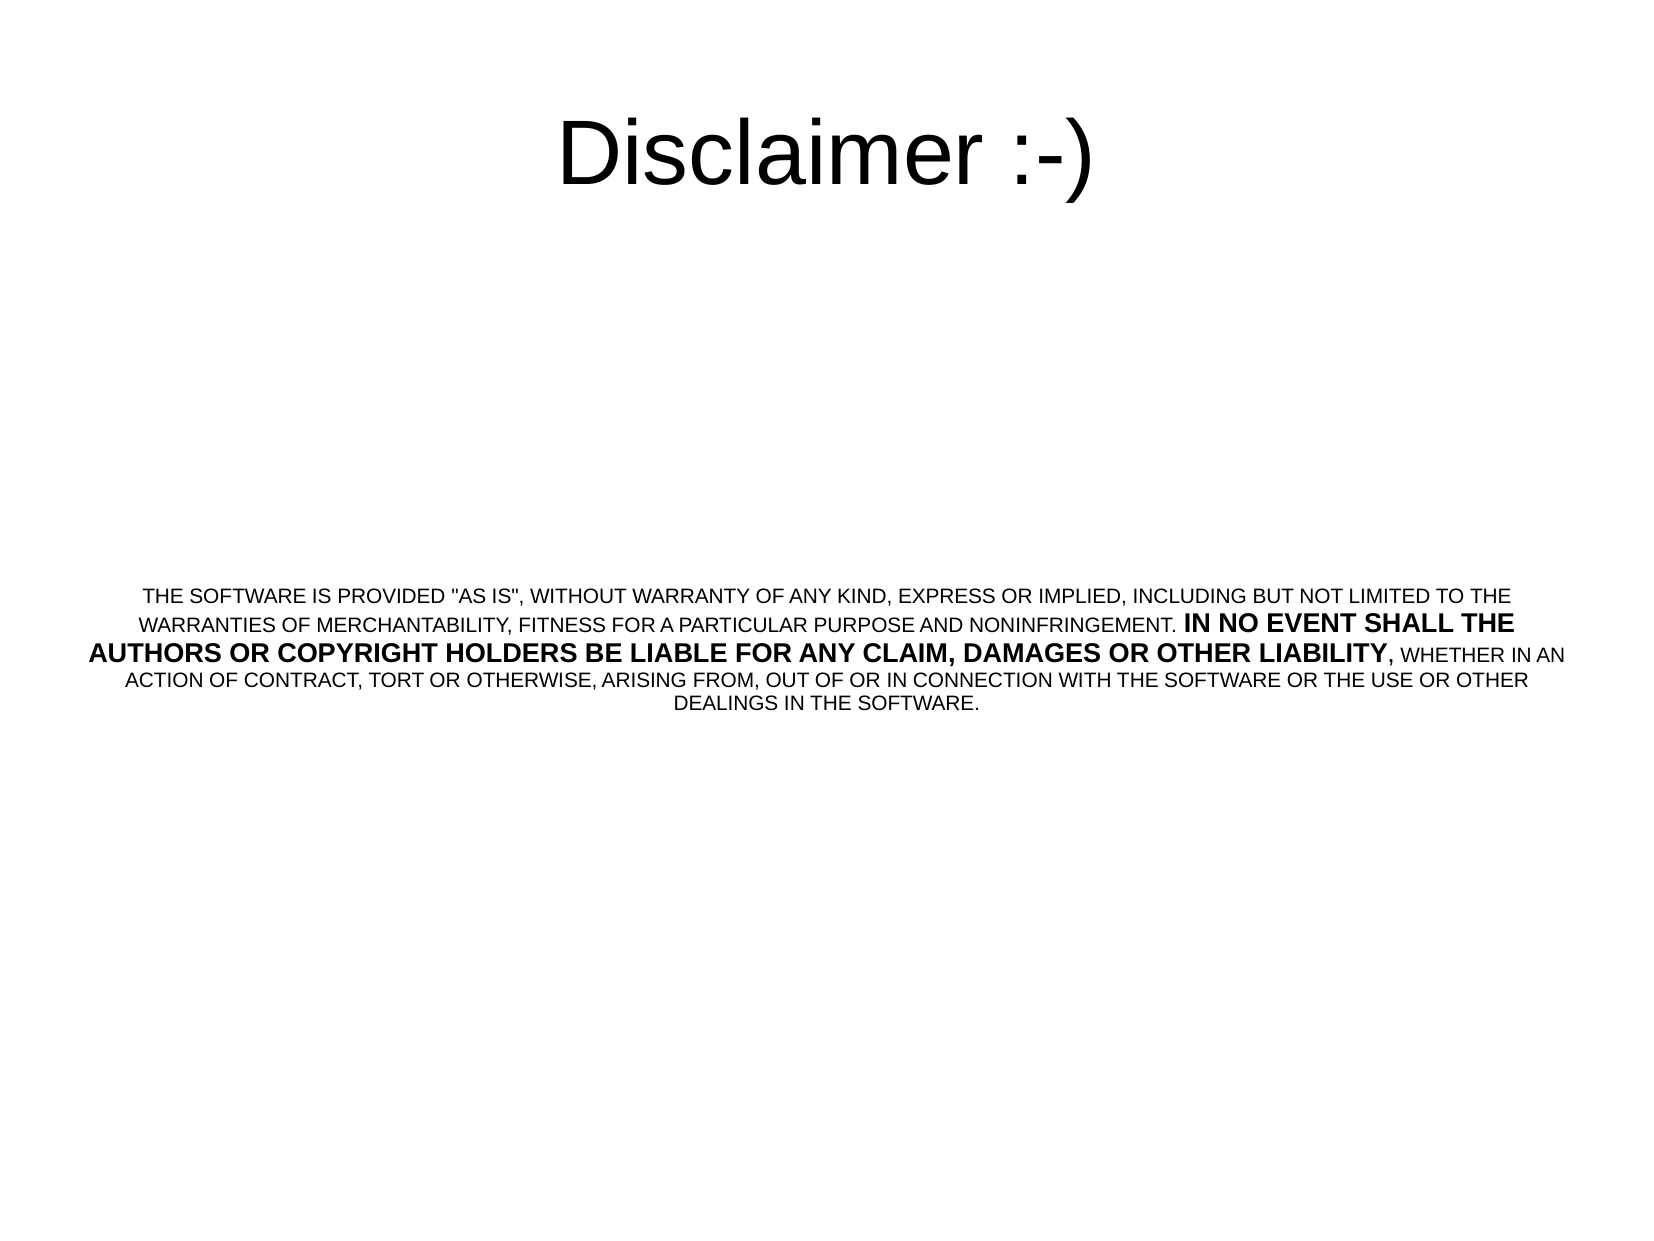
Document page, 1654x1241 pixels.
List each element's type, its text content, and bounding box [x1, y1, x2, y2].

subtitle THE SOFTWARE IS PROVIDED "AS IS", WITHOUT WARRANTY OF ANY KIND, EXPRESS OR IMPLIED, INCLUDING BUT NOT LIMITED TO THE WARRANTIES OF MERCHANTABILITY, FITNESS FOR A PARTICULAR PURPOSE AND NONINFRINGEMENT. IN NO EVENT SHALL THE AUTHORS OR COPYRIGHT HOLDERS BE LIABLE FOR ANY CLAIM, DAMAGES OR OTHER LIABILITY, WHETHER IN AN ACTION OF CONTRACT, TORT OR OTHERWISE, ARISING FROM, OUT OF OR IN CONNECTION WITH THE SOFTWARE OR THE USE OR OTHER DEALINGS IN THE SOFTWARE. [82, 290, 1571, 1010]
title Disclaimer :-) [82, 49, 1571, 257]
